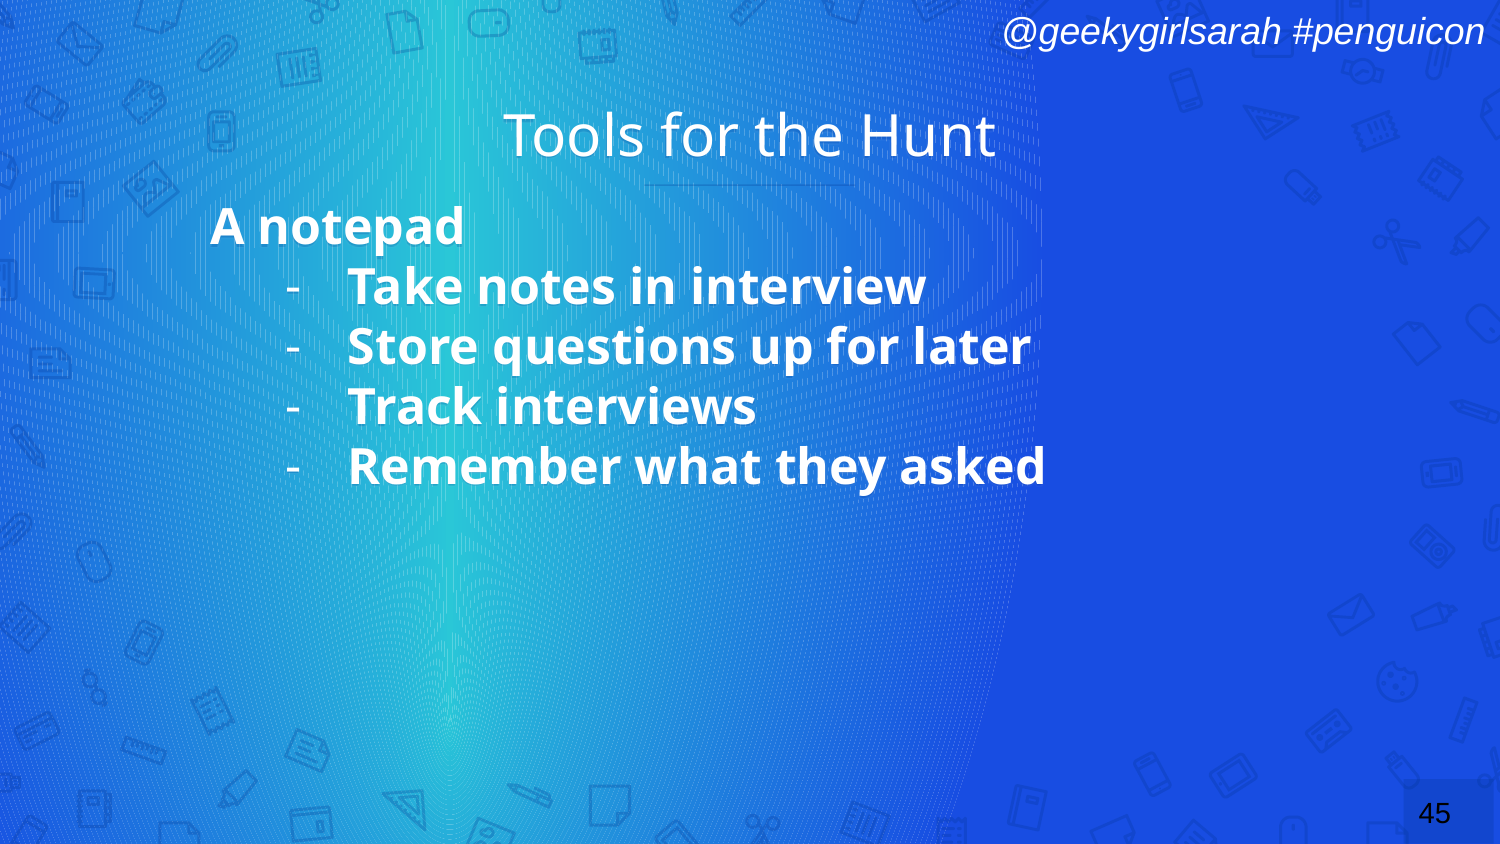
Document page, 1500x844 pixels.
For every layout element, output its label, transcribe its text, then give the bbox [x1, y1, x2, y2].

title Tools for the Hunt [61, 61, 1439, 184]
list A notepad Take notes in interview Store questions up for later Track interviews Remember what they asked [182, 179, 1388, 722]
slide_number <number> [1403, 779, 1494, 844]
